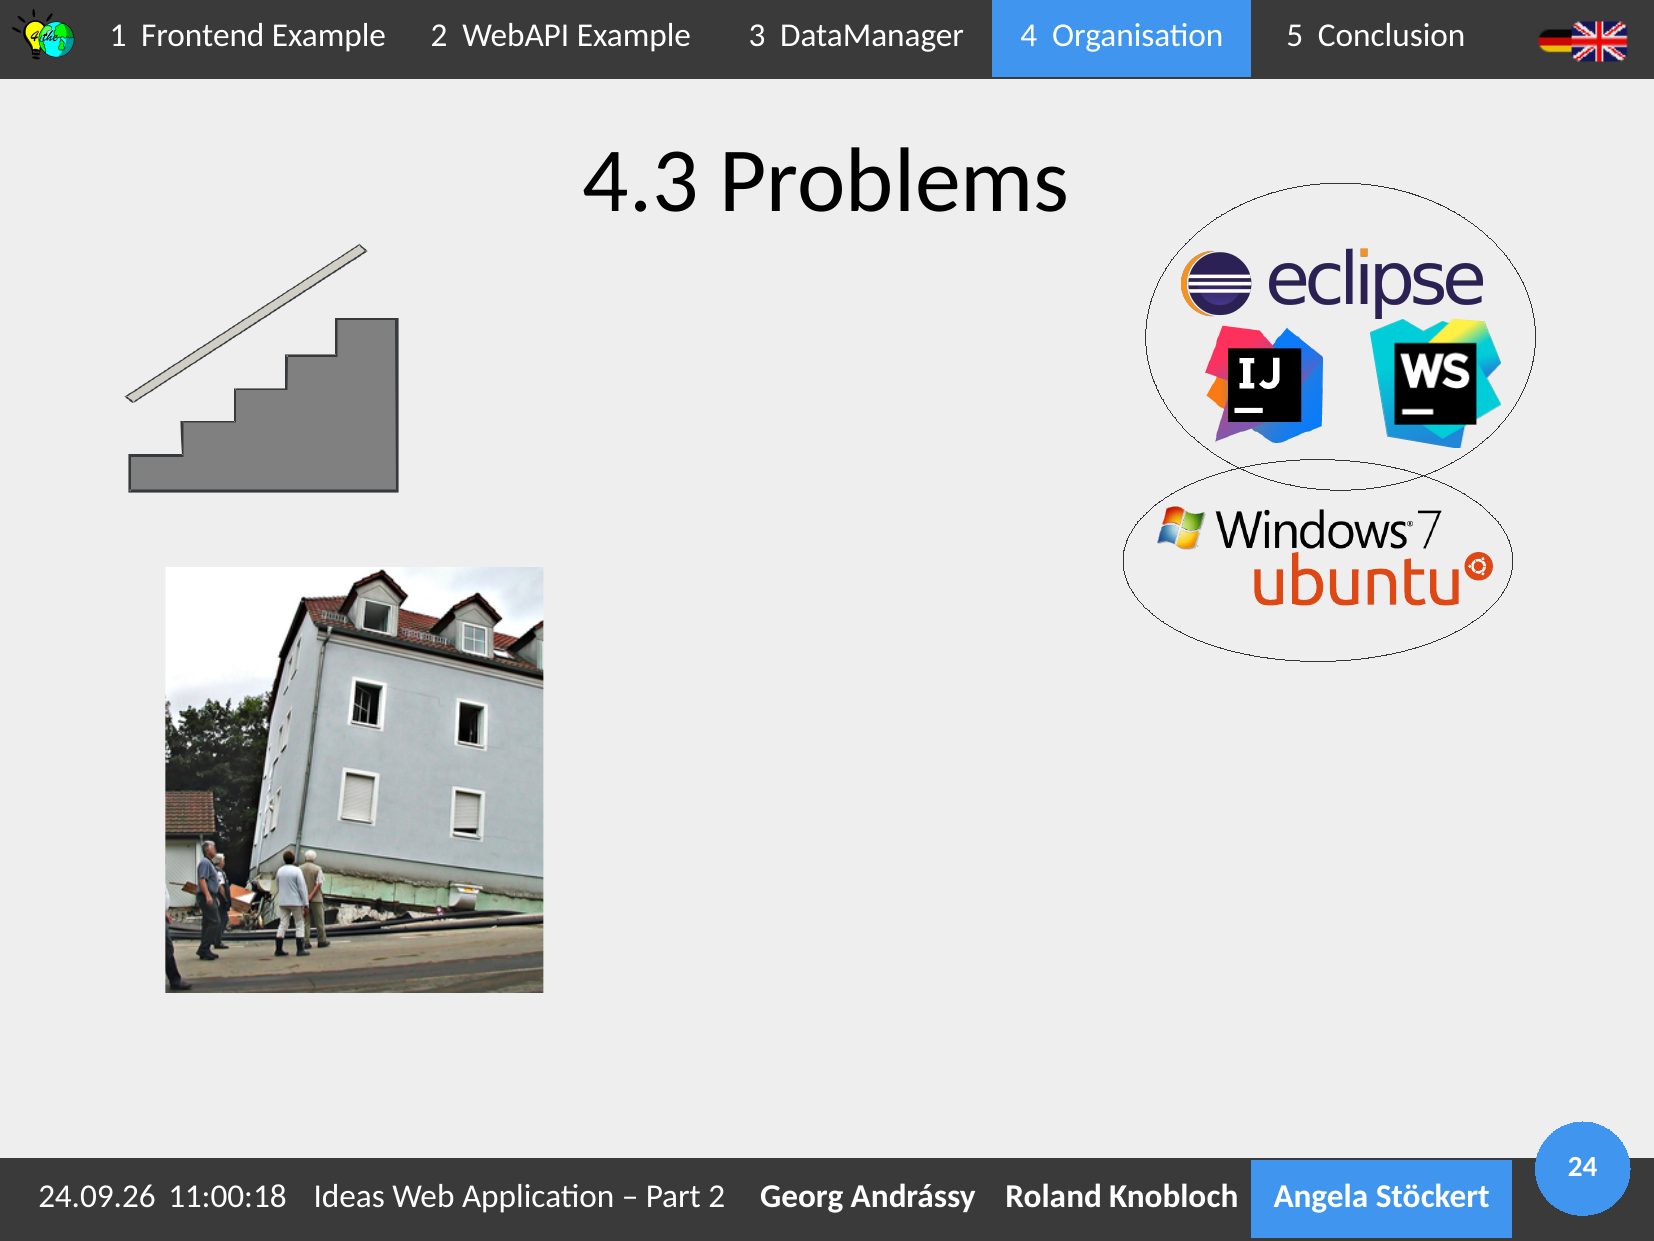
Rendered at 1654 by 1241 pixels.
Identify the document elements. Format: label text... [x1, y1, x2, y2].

picture [1205, 325, 1323, 443]
picture [1151, 490, 1543, 668]
picture [1181, 248, 1501, 448]
text_box 4 Organisation [992, 0, 1251, 77]
text_box 2 WebAPI Example [401, 0, 720, 77]
text_box Ideas Web Application – Part 2 [307, 1160, 733, 1238]
title 4.3 Problems [82, 106, 1571, 272]
picture [2, 0, 83, 79]
text_box Georg Andrássy [744, 1160, 992, 1238]
text_box 5 Conclusion [1251, 0, 1501, 77]
picture [1536, 18, 1629, 64]
text_box Roland Knobloch [992, 1160, 1251, 1238]
picture [165, 567, 544, 993]
picture [124, 230, 420, 526]
text_box 3 DataManager [720, 0, 992, 77]
text_box Angela Stöckert [1251, 1160, 1512, 1238]
text_box 1 Frontend Example [94, 0, 401, 77]
